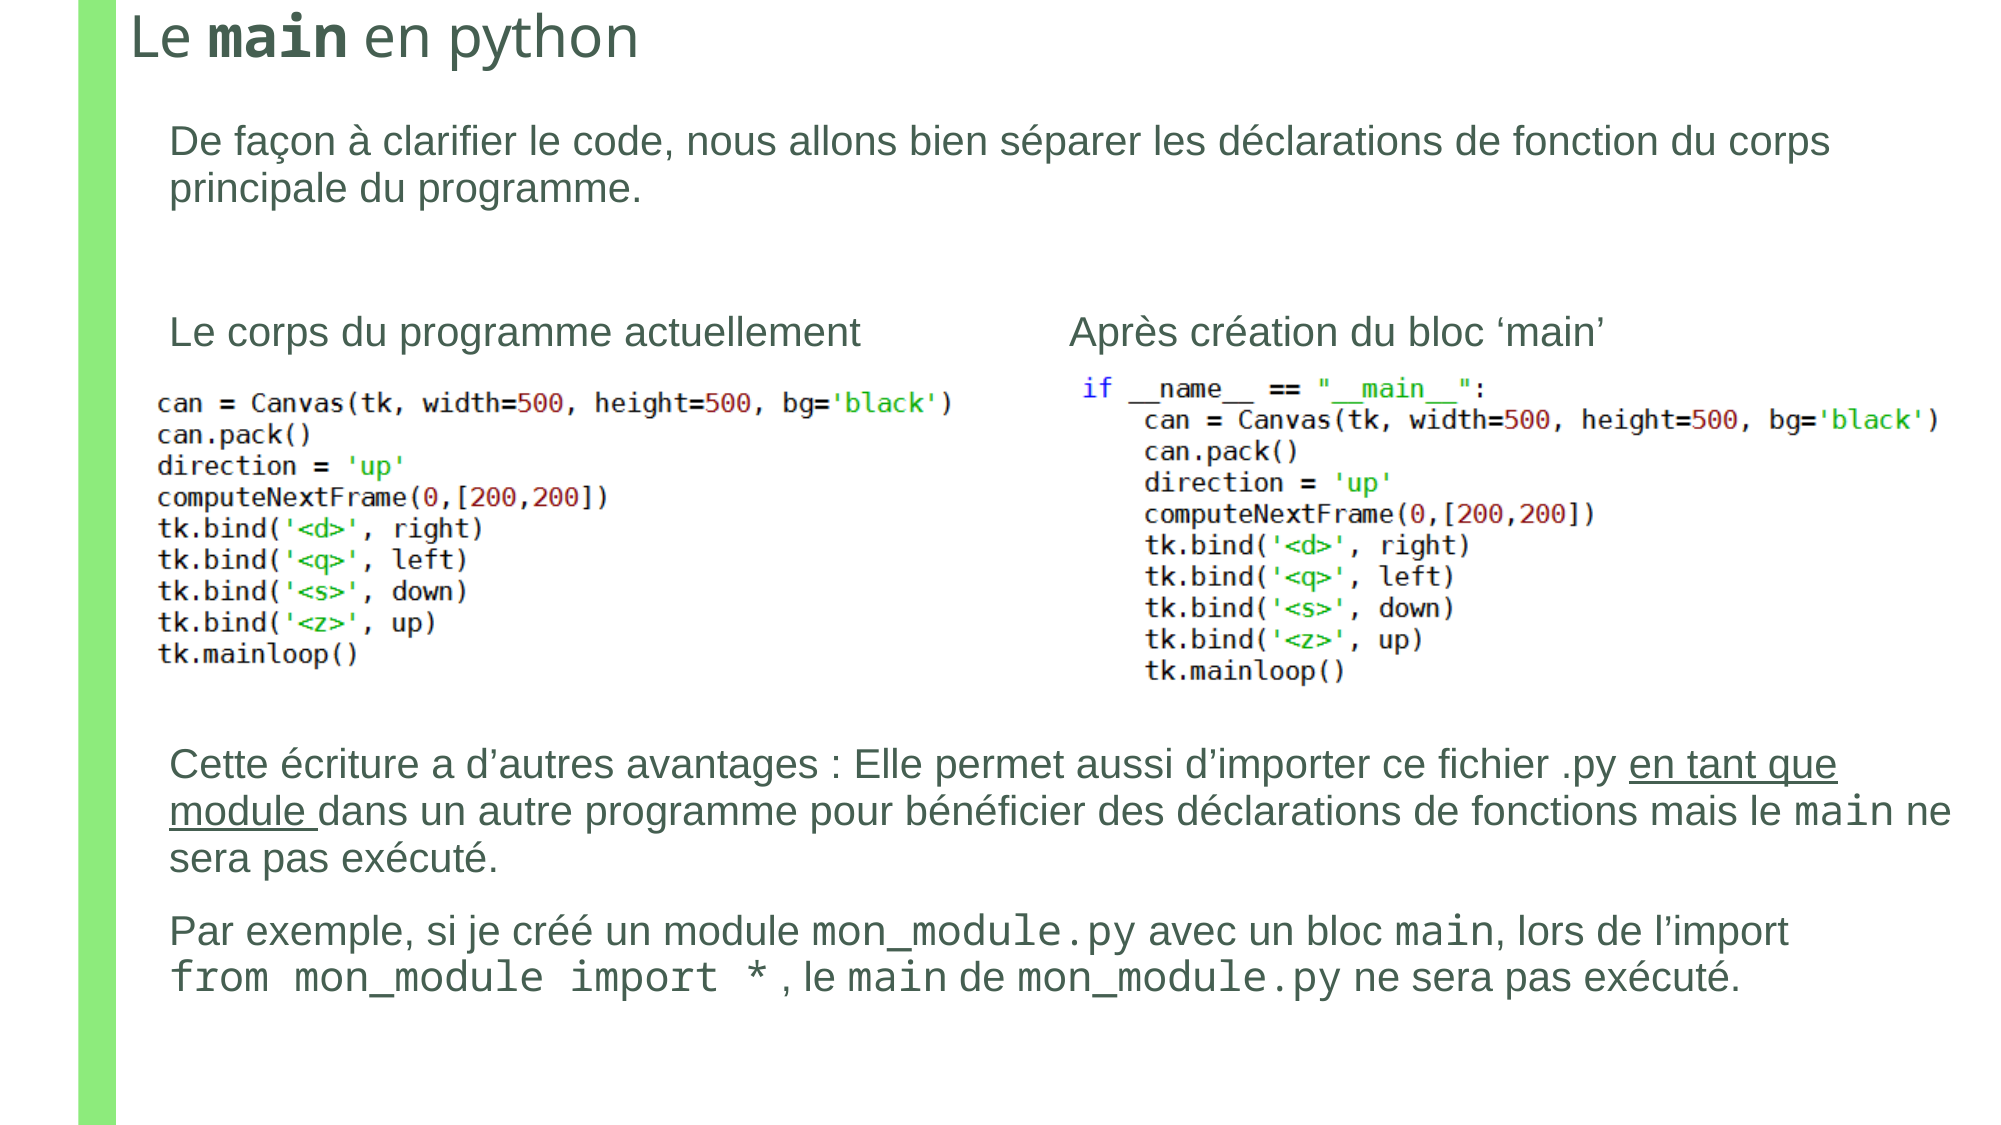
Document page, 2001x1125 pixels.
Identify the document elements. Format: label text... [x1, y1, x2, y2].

picture [1077, 371, 1954, 702]
picture [154, 381, 969, 682]
title Le main en python [114, 0, 2000, 107]
list De façon à clarifier le code, nous allons bien séparer les déclarations de fonction du corps principale du programme. Le corps du programme actuellement Après création du bloc ‘main’ Cette écriture a d’autres avantages : Elle permet aussi d’importer ce fichier .py en tant que module dans un autre programme pour bénéficier des déclarations de fonctions mais le main ne sera pas exécuté. Par exemple, si je créé un module mon_module.py avec un bloc main, lors de l’import from mon_module import * , le main de mon_module.py ne sera pas exécuté. [154, 110, 2000, 1125]
